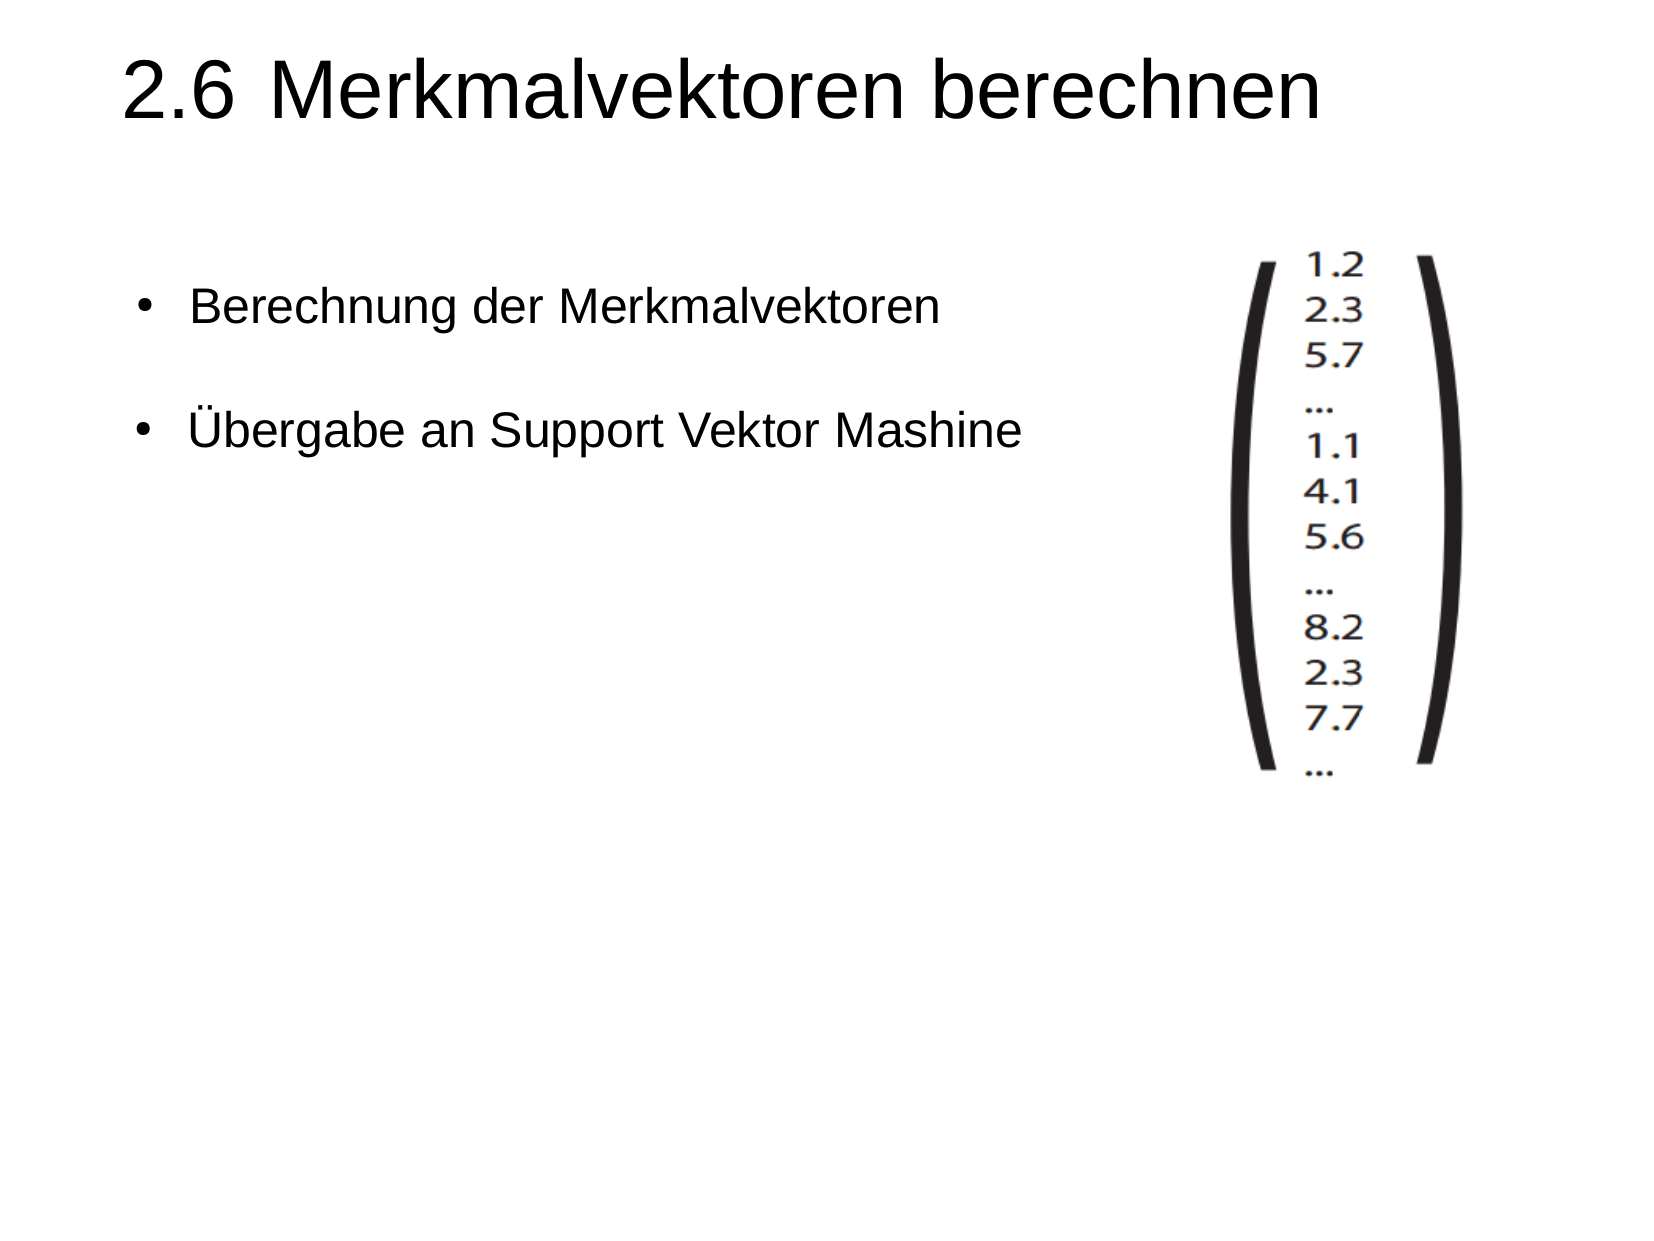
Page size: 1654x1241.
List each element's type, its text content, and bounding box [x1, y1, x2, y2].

text_box 2.6 Merkmalvektoren berechnen [106, 35, 1607, 144]
picture [1204, 236, 1490, 793]
text_box Übergabe an Support Vektor Mashine [116, 401, 1075, 485]
text_box Berechnung der Merkmalvektoren [118, 278, 1075, 355]
